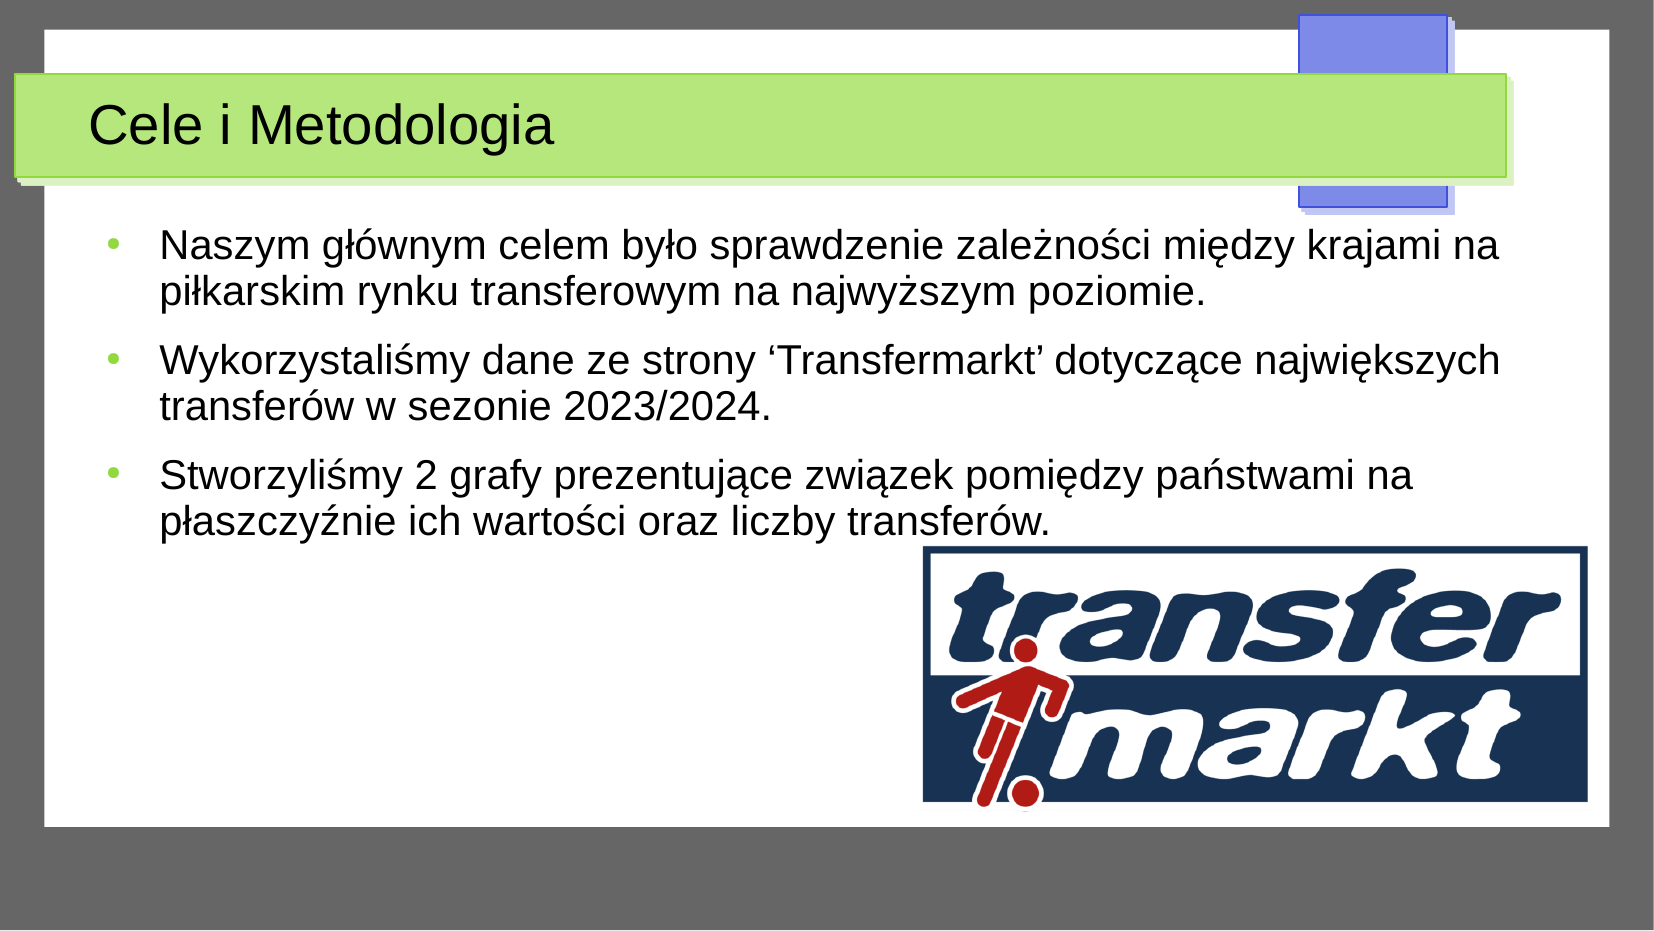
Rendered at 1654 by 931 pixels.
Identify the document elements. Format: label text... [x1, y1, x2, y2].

picture [915, 538, 1595, 813]
title Cele i Metodologia [88, 73, 1506, 178]
list Naszym głównym celem było sprawdzenie zależności między krajami na piłkarskim rynku transferowym na najwyższym poziomie. Wykorzystaliśmy dane ze strony ‘Transfermarkt’ dotyczące największych transferów w sezonie 2023/2024. Stworzyliśmy 2 grafy prezentujące związek pomiędzy państwami na płaszczyźnie ich wartości oraz liczby transferów. [88, 221, 1565, 813]
